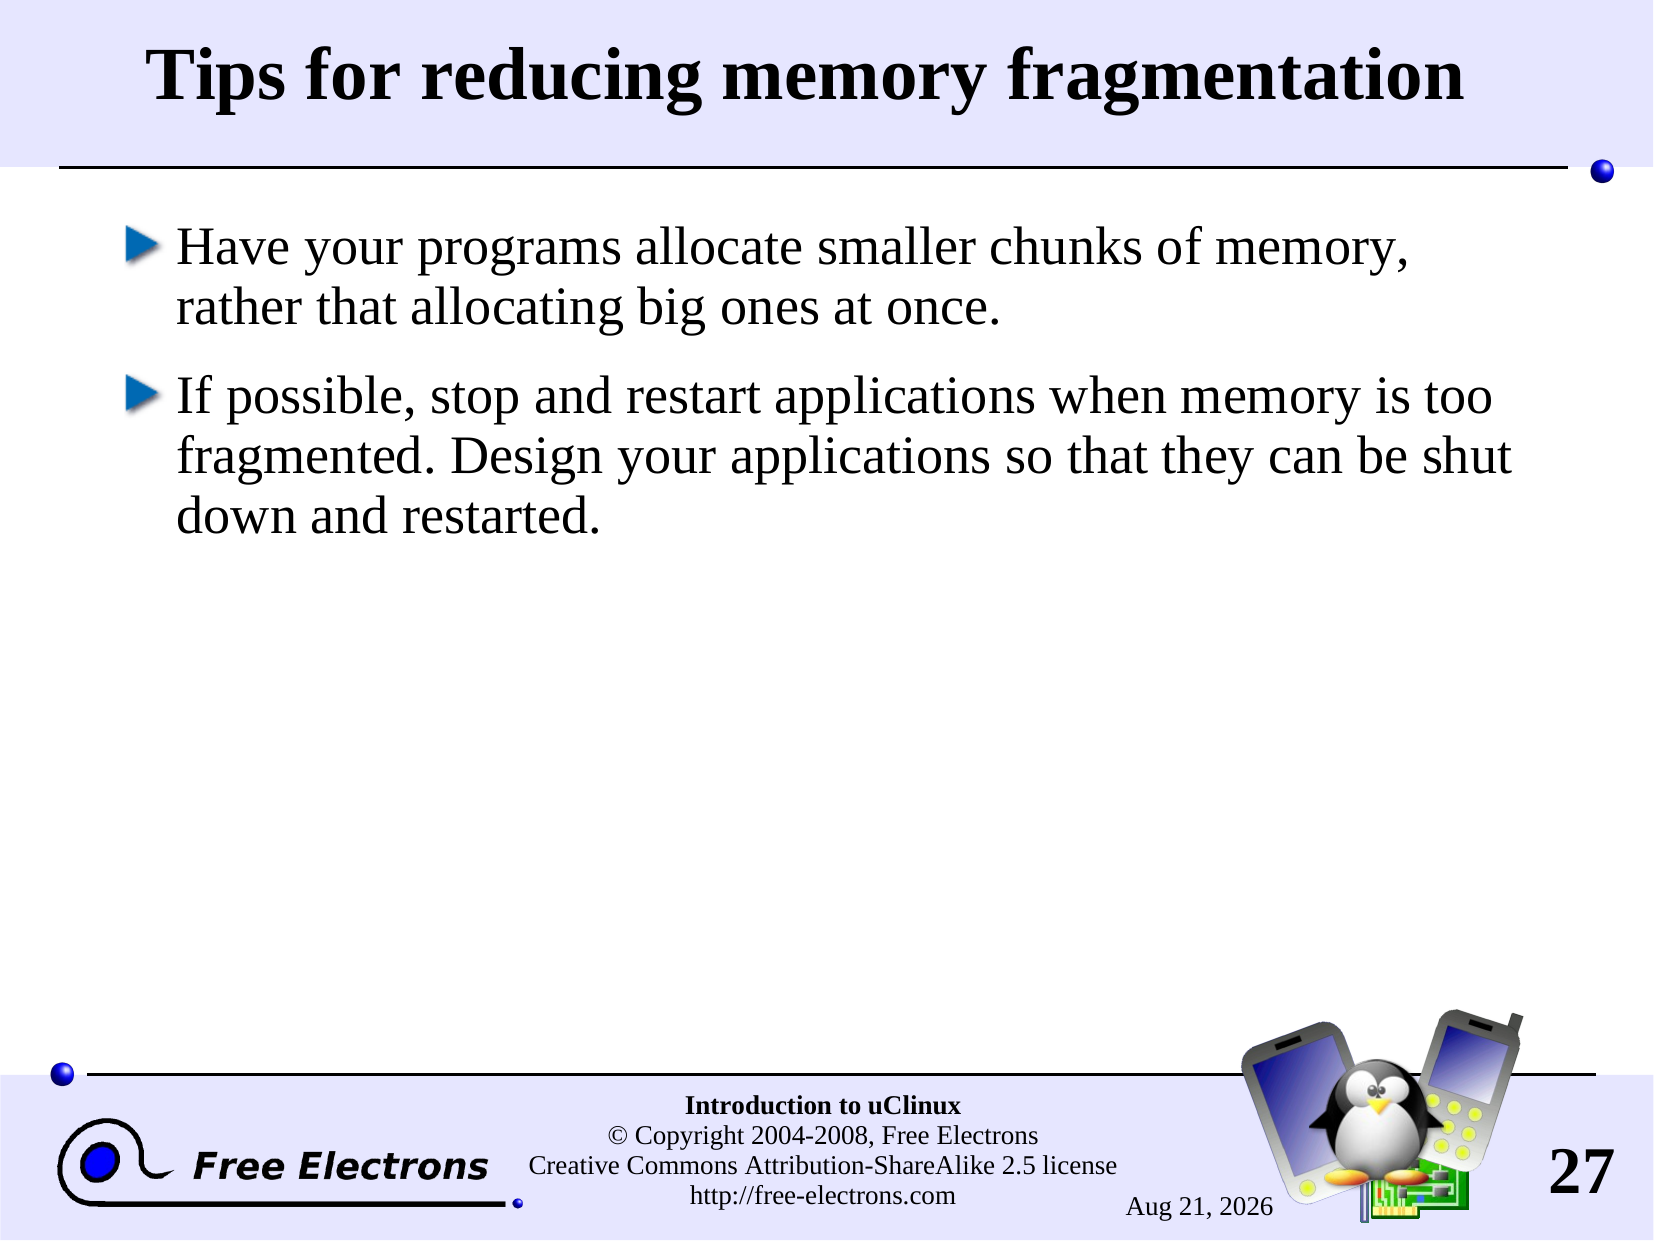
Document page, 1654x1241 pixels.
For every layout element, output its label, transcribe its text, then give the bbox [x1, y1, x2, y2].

picture [1231, 1007, 1538, 1241]
picture [50, 1107, 527, 1216]
title Tips for reducing memory fragmentation [60, 25, 1551, 124]
list Have your programs allocate smaller chunks of memory, rather that allocating big ones at once. If possible, stop and restart applications when memory is too fragmented. Design your applications so that they can be shut down and restarted. [105, 216, 1518, 1066]
